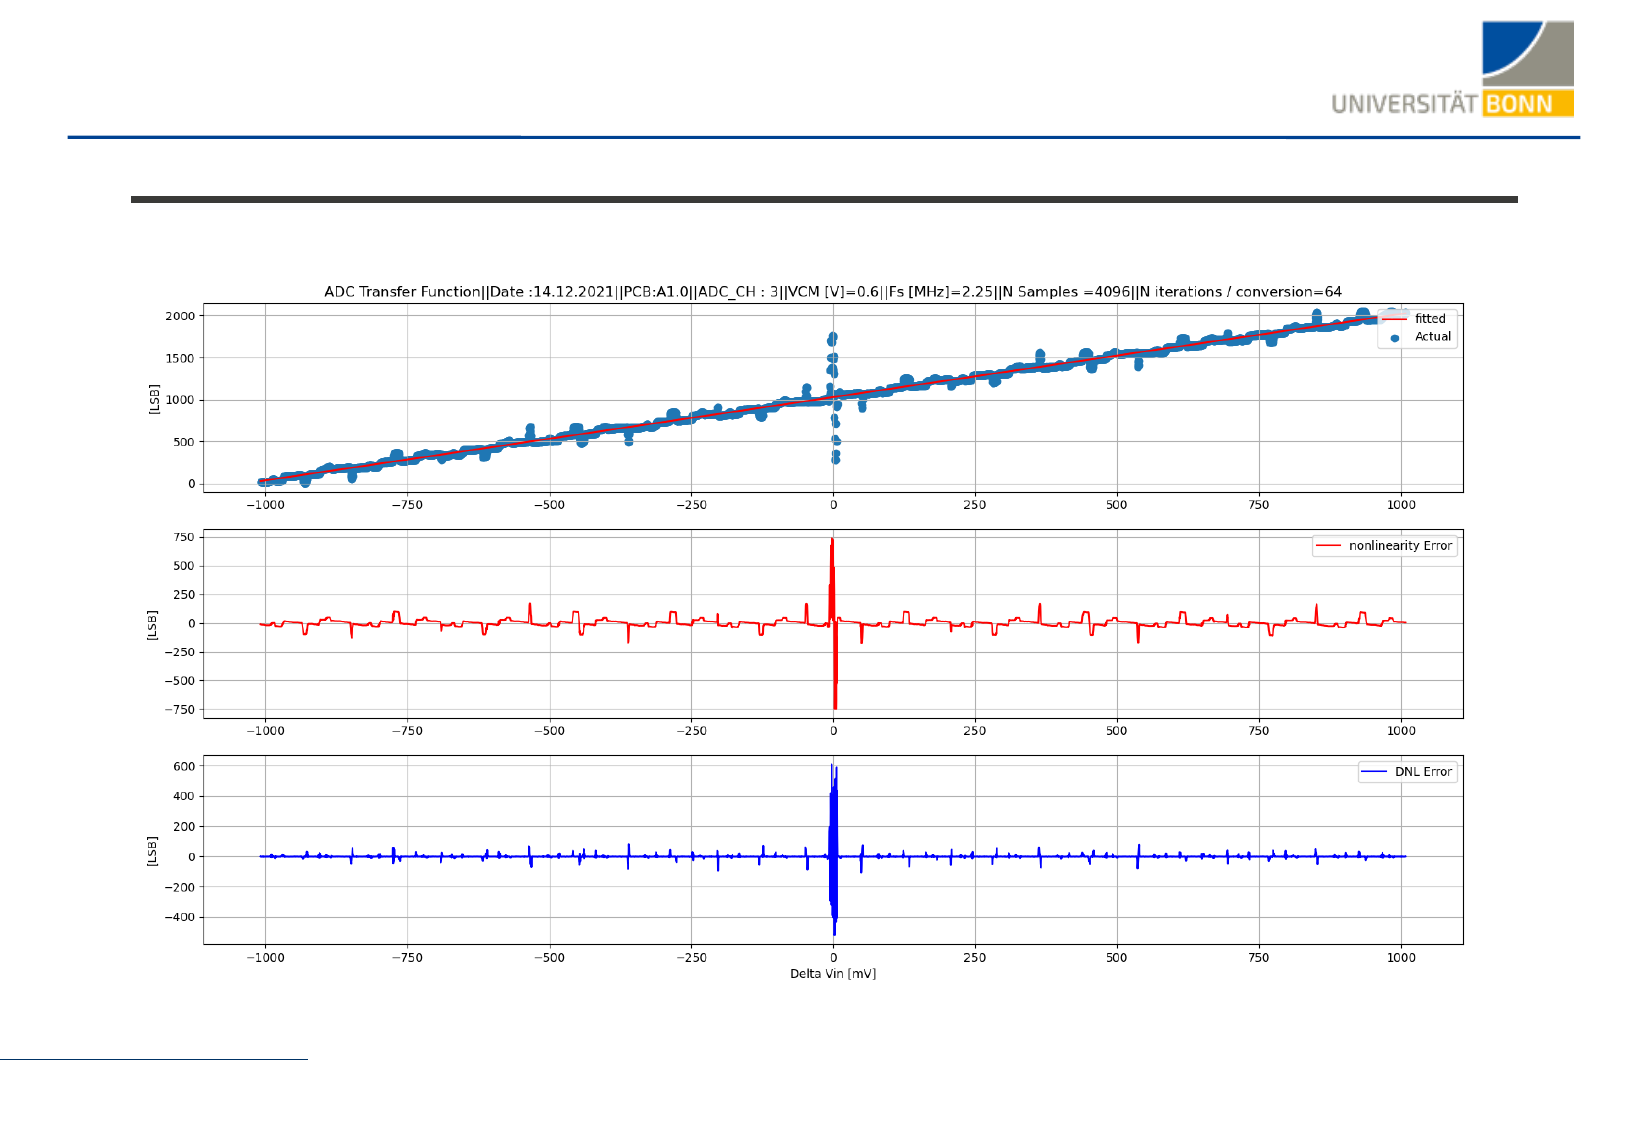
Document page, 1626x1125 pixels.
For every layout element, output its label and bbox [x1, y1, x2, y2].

chart [81, 160, 1569, 203]
picture [0, 203, 1625, 1036]
picture [1330, 0, 1574, 137]
